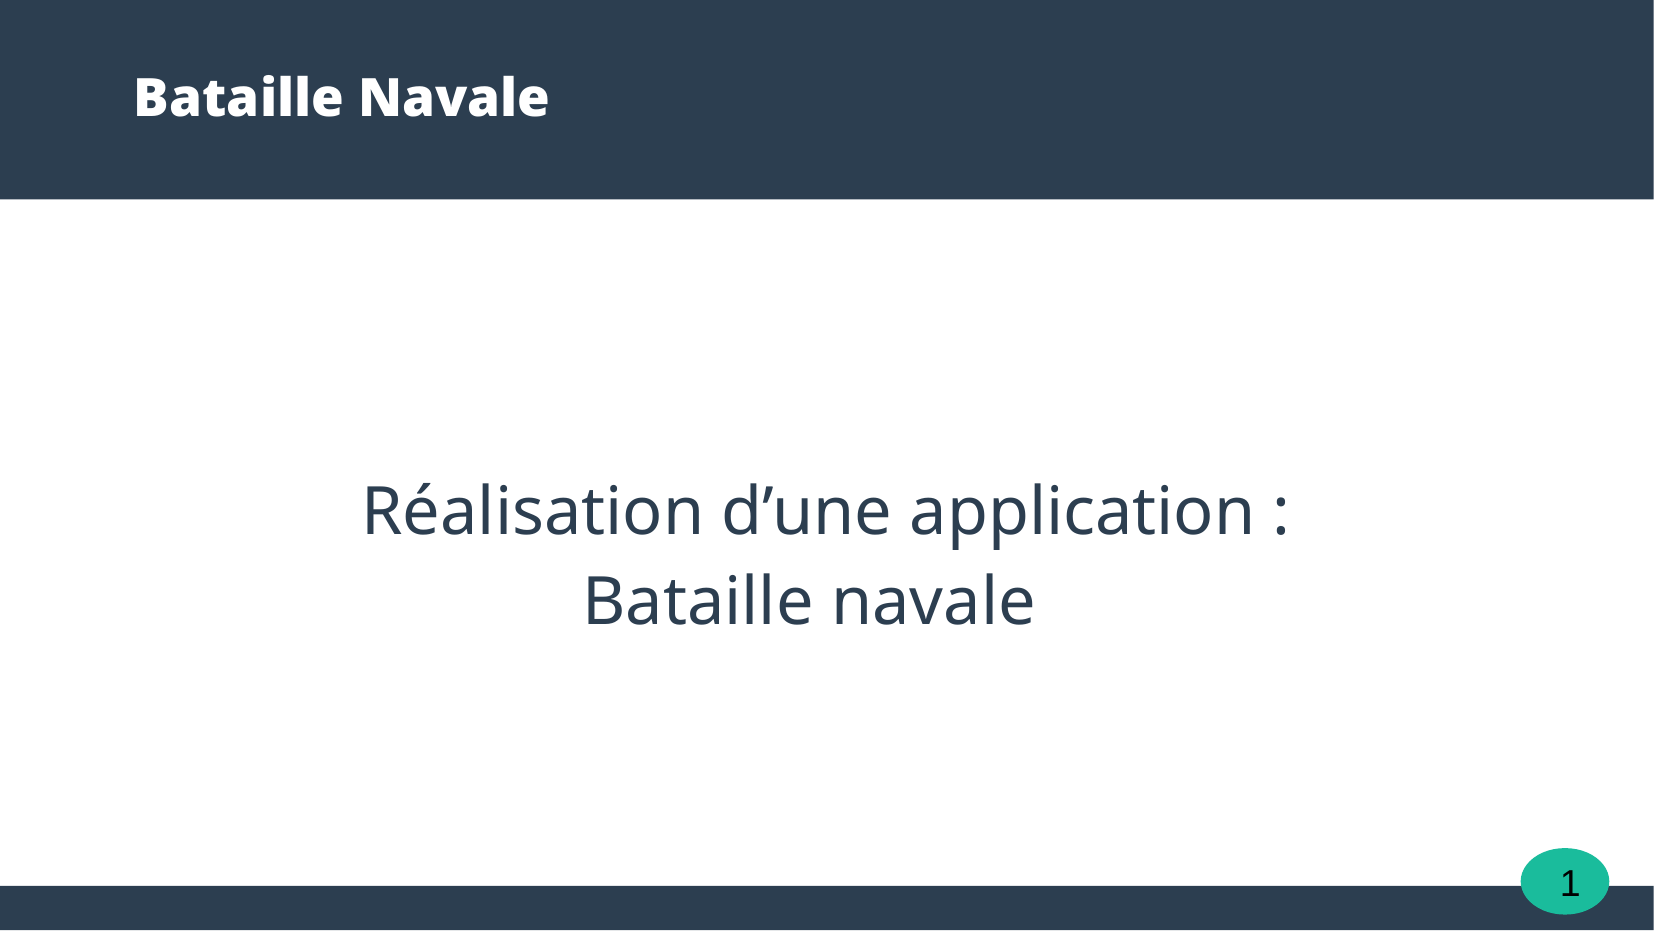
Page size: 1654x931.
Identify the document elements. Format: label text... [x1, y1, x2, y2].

text_box <numéro> [1545, 855, 1654, 926]
title Bataille Navale [59, 37, 1595, 156]
subtitle Réalisation d’une application : Bataille navale [59, 243, 1595, 864]
